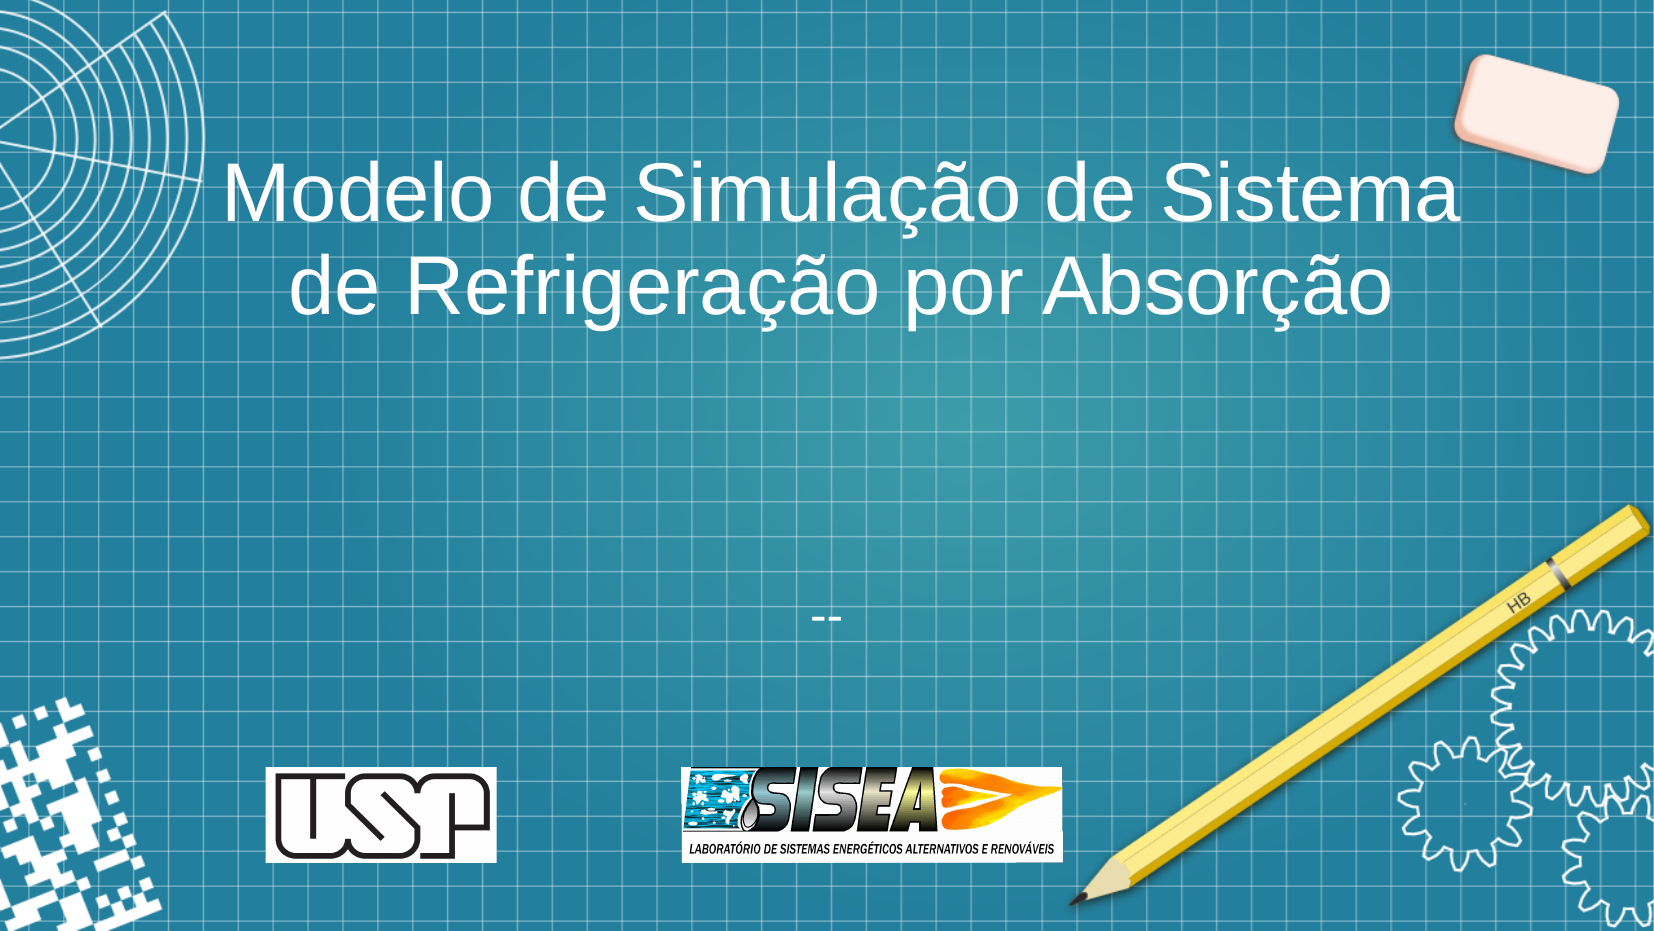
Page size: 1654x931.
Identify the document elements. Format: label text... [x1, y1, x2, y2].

picture [0, 0, 1654, 931]
title Modelo de Simulação de Sistema de Refrigeração por Absorção [206, 85, 1477, 389]
subtitle -- [82, 389, 1571, 842]
